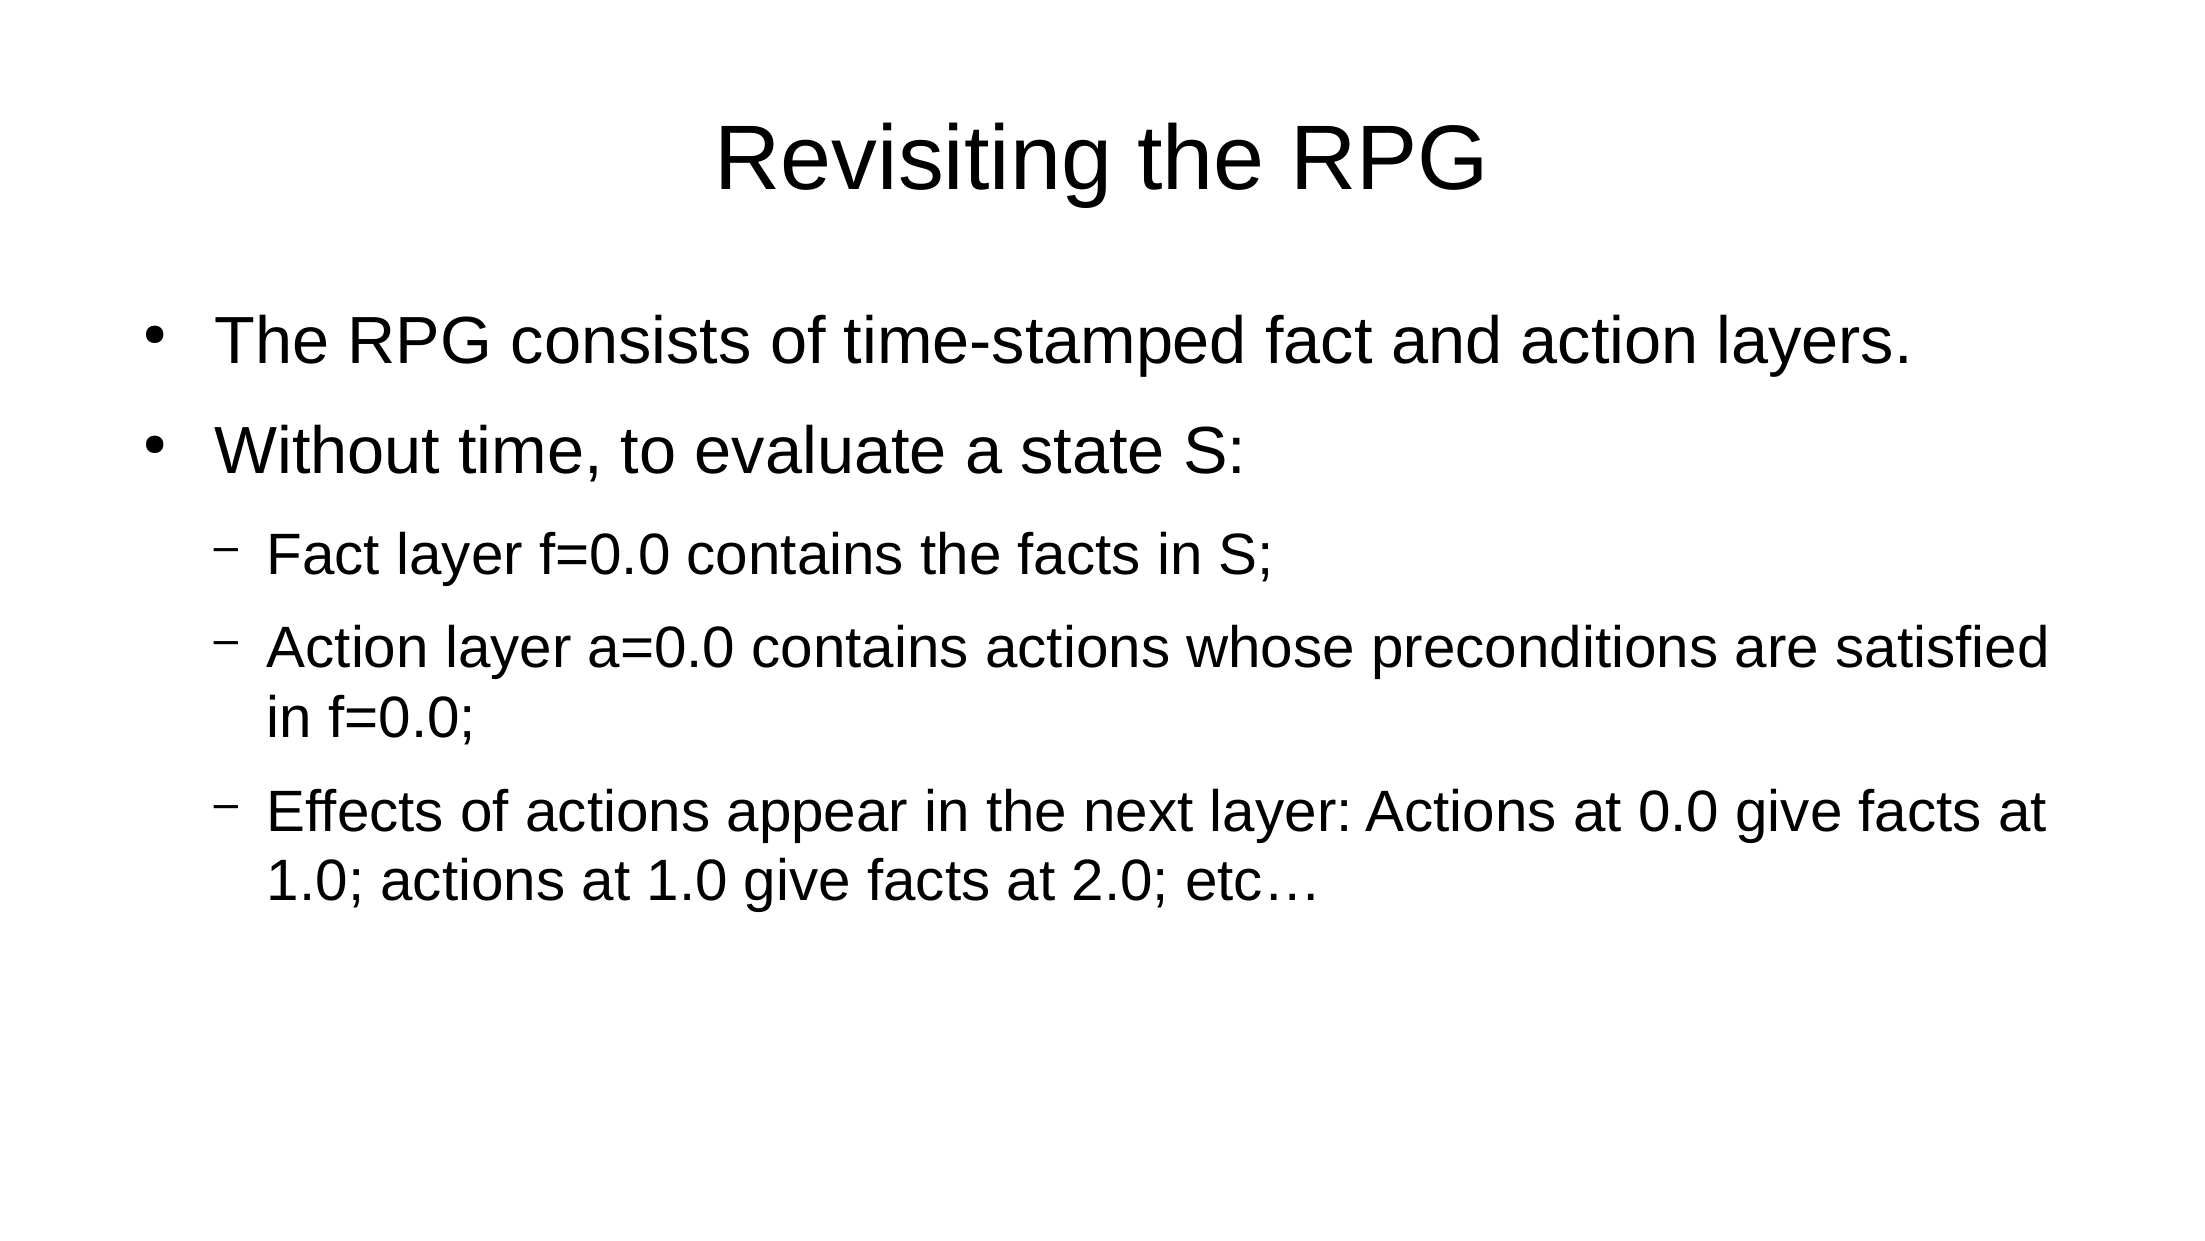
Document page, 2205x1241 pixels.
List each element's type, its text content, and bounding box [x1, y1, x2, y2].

list The RPG consists of time-stamped fact and action layers. Without time, to evaluate a state S: Fact layer f=0.0 contains the facts in S; Action layer a=0.0 contains actions whose preconditions are satisfied in f=0.0; Effects of actions appear in the next layer: Actions at 0.0 give facts at 1.0; actions at 1.0 give facts at 2.0; etc… [110, 289, 2095, 1167]
title Revisiting the RPG [110, 49, 2095, 257]
